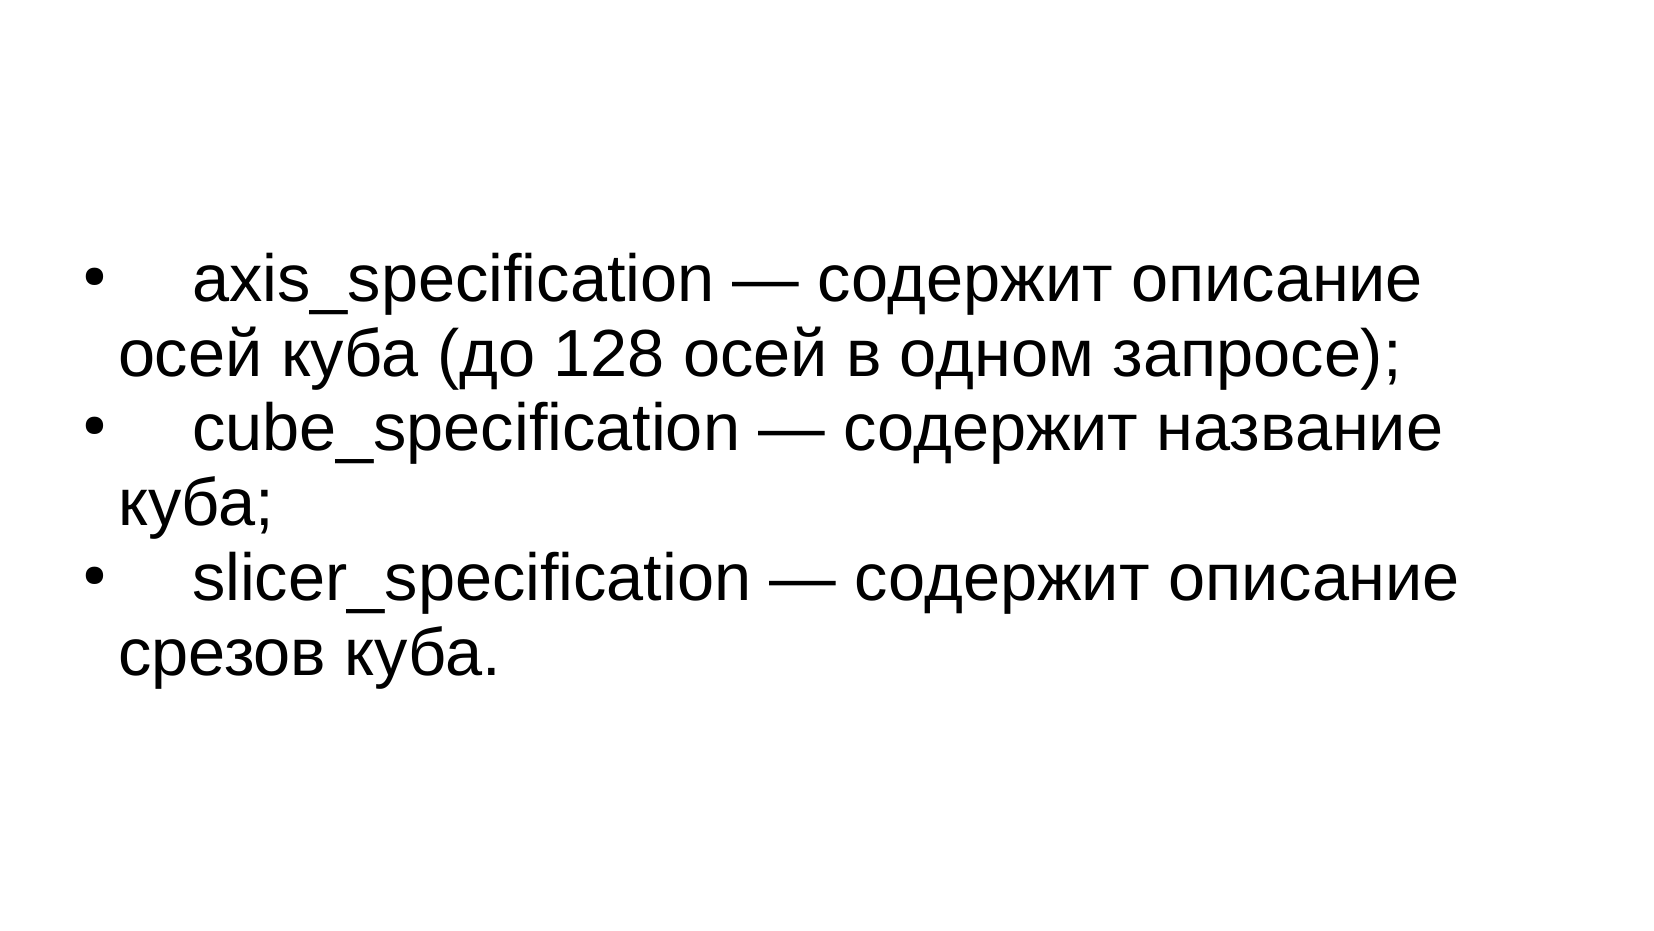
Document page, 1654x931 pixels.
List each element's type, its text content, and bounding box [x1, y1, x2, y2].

subtitle axis_specification — содержит описание осей куба (до 128 осей в одном запросе); cube_specification — содержит название куба; slicer_specification — содержит описание срезов куба. [82, 60, 1571, 871]
